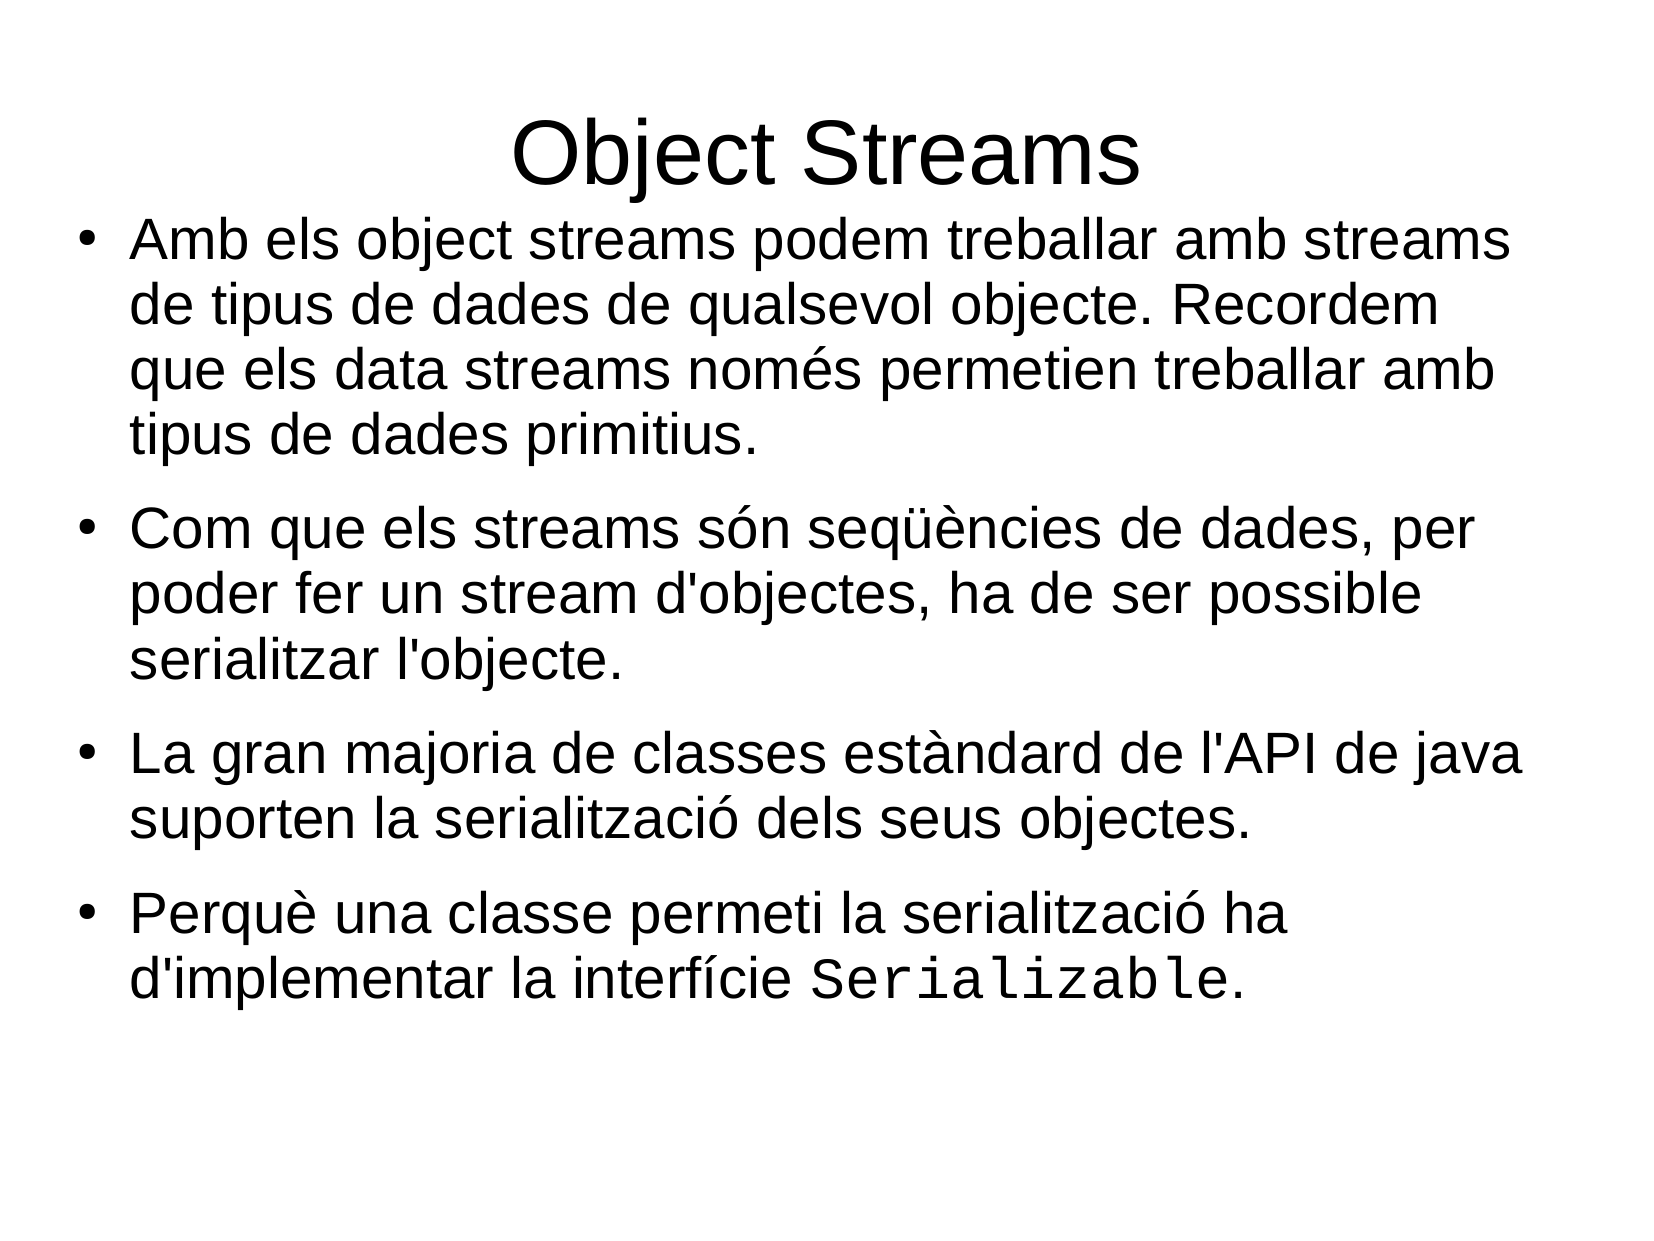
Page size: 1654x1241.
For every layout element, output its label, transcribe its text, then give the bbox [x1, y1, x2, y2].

title Object Streams [82, 49, 1571, 257]
list Amb els object streams podem treballar amb streams de tipus de dades de qualsevol objecte. Recordem que els data streams només permetien treballar amb tipus de dades primitius. Com que els streams són seqüències de dades, per poder fer un stream d'objectes, ha de ser possible serialitzar l'objecte. La gran majoria de classes estàndard de l'API de java suporten la serialització dels seus objectes. Perquè una classe permeti la serialització ha d'implementar la interfície Serializable. [59, 206, 1548, 1012]
